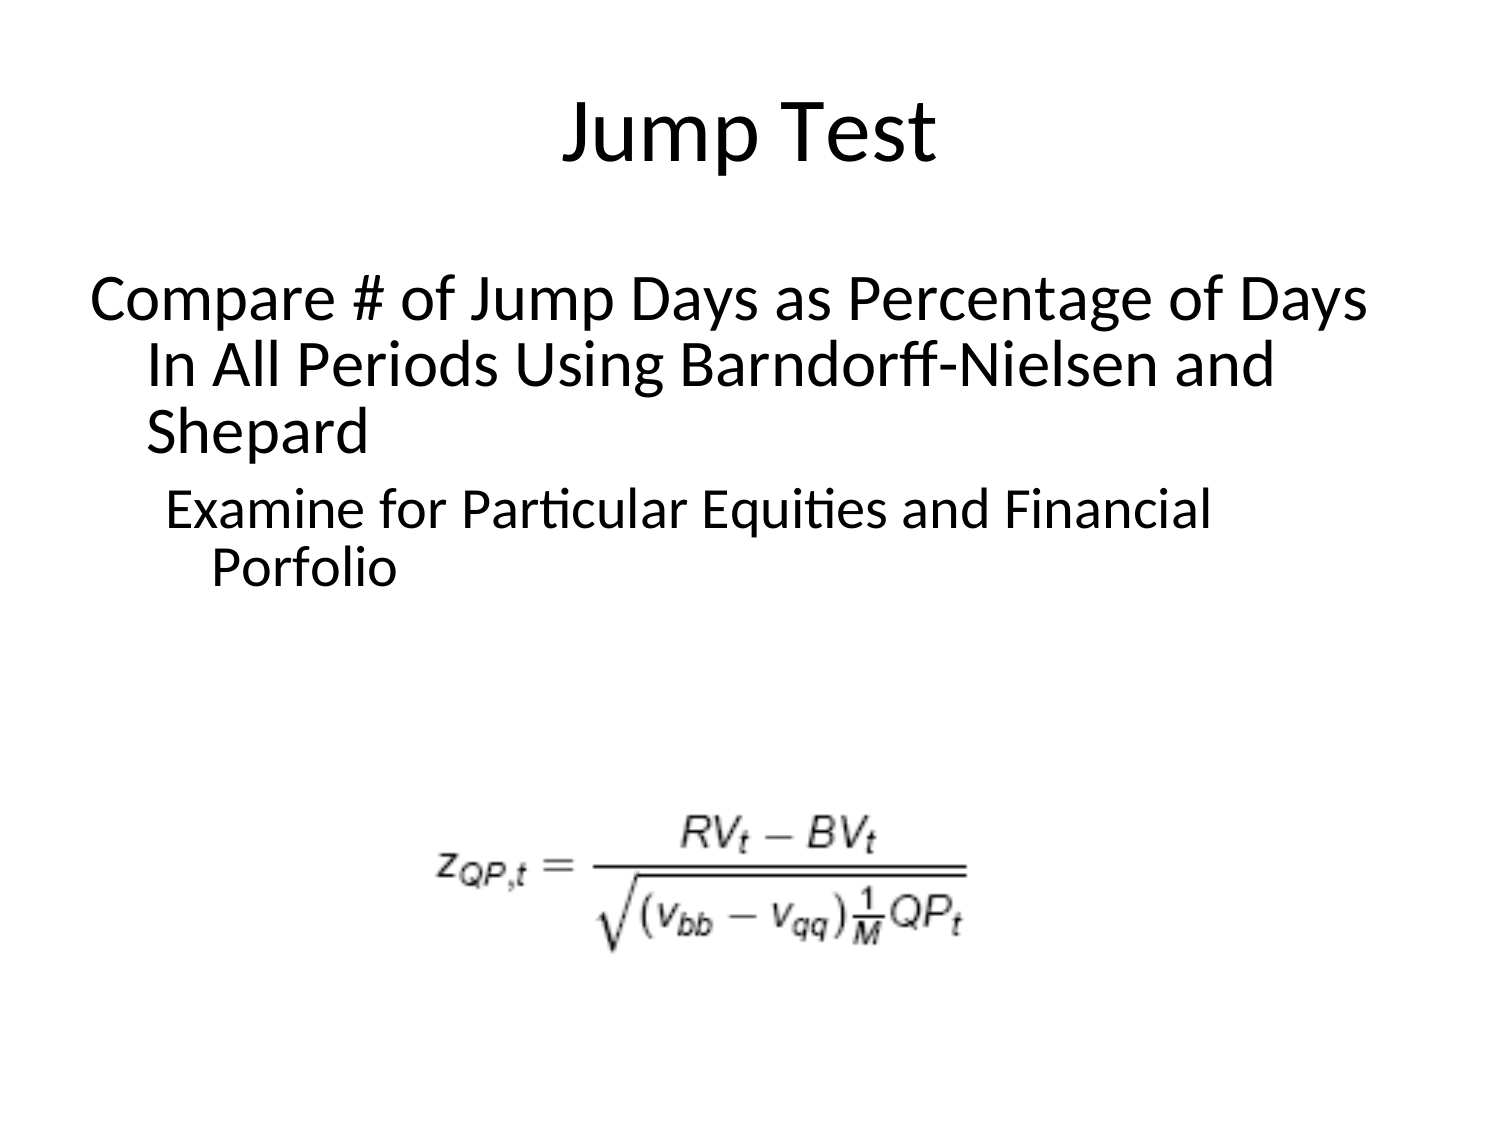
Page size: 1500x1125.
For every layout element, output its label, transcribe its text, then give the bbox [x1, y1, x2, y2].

title Jump Test [75, 13, 1426, 262]
list Compare # of Jump Days as Percentage of Days In All Periods Using Barndorff-Nielsen and Shepard Examine for Particular Equities and Financial Porfolio [75, 262, 1426, 1021]
picture [387, 787, 1090, 1004]
